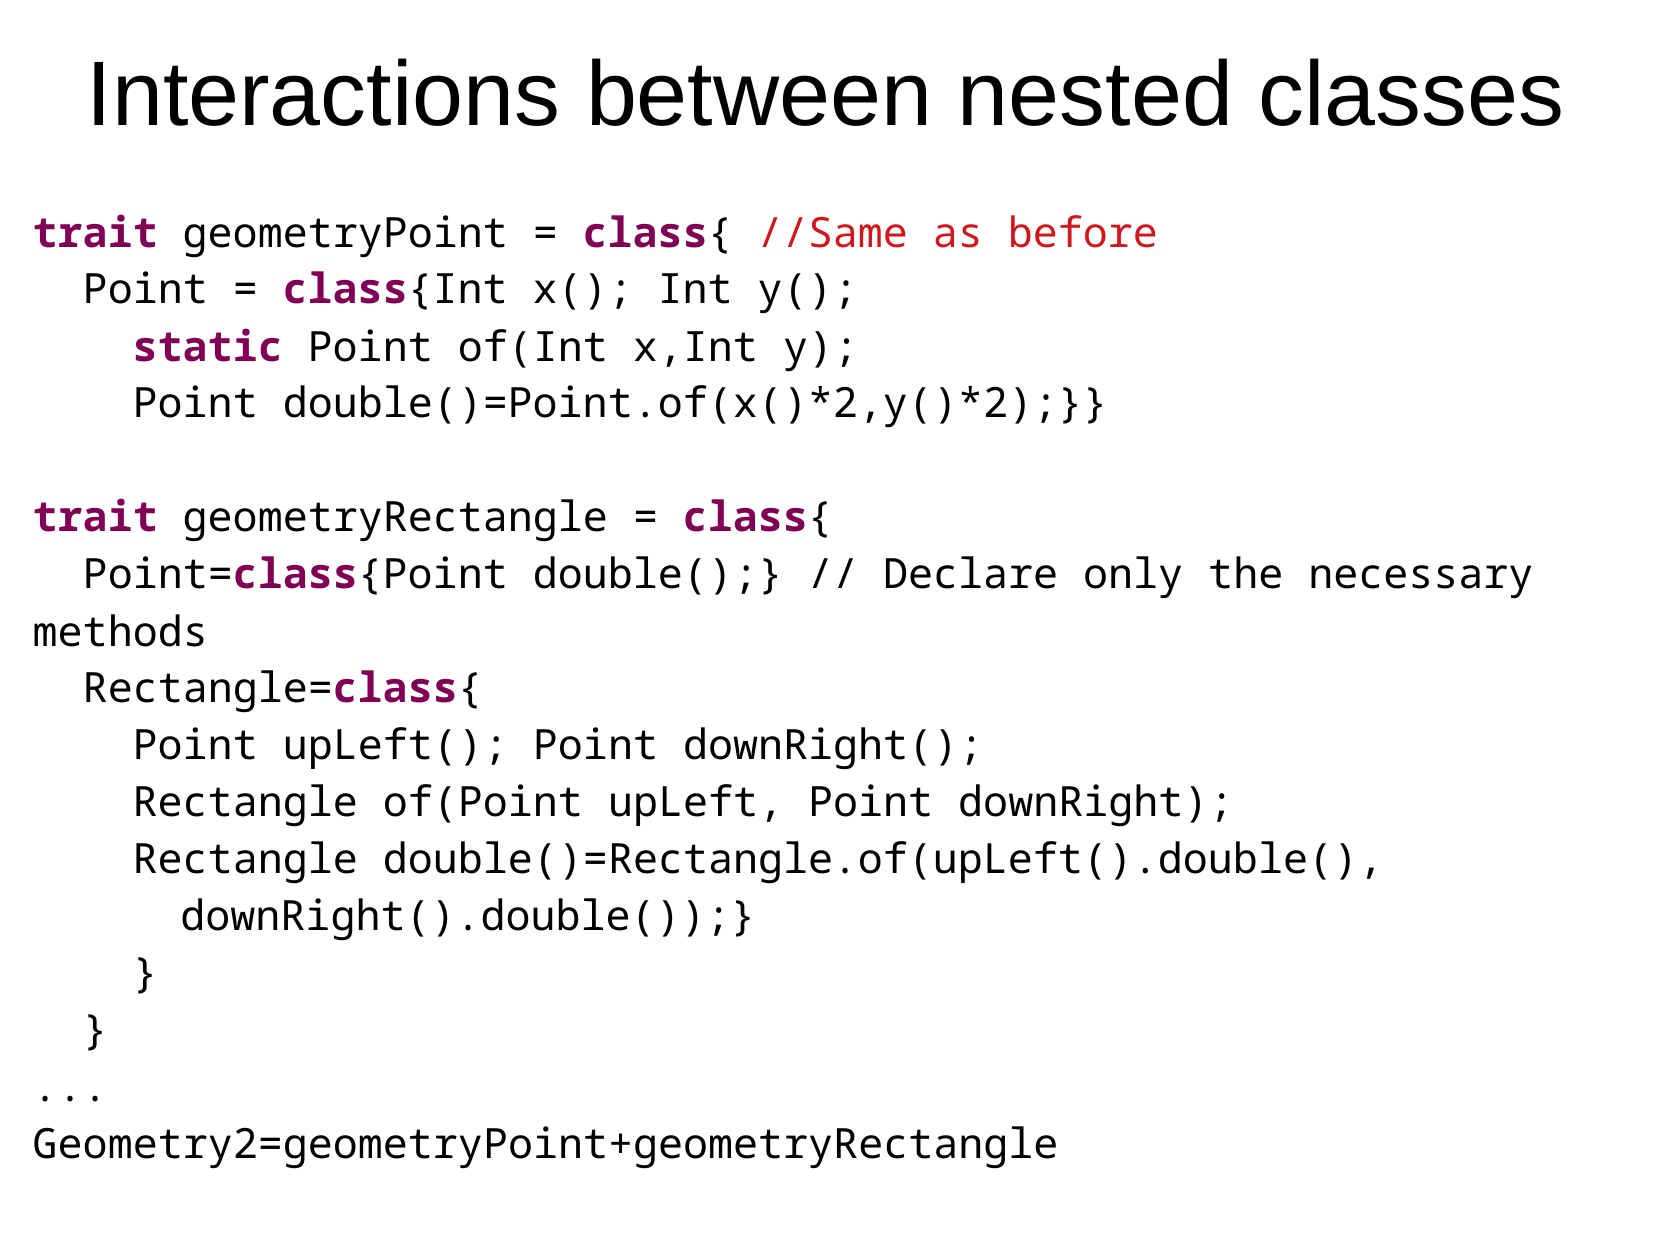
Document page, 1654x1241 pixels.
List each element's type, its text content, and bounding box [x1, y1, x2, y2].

text_box trait geometryPoint = class{ //Same as before Point = class{Int x(); Int y(); static Point of(Int x,Int y); Point double()=Point.of(x()*2,y()*2);}} trait geometryRectangle = class{ Point=class{Point double();} // Declare only the necessary methods Rectangle=class{ Point upLeft(); Point downRight(); Rectangle of(Point upLeft, Point downRight); Rectangle double()=Rectangle.of(upLeft().double(), downRight().double());} } } ... Geometry2=geometryPoint+geometryRectangle [17, 194, 1654, 1034]
title Interactions between nested classes [82, 0, 1571, 194]
